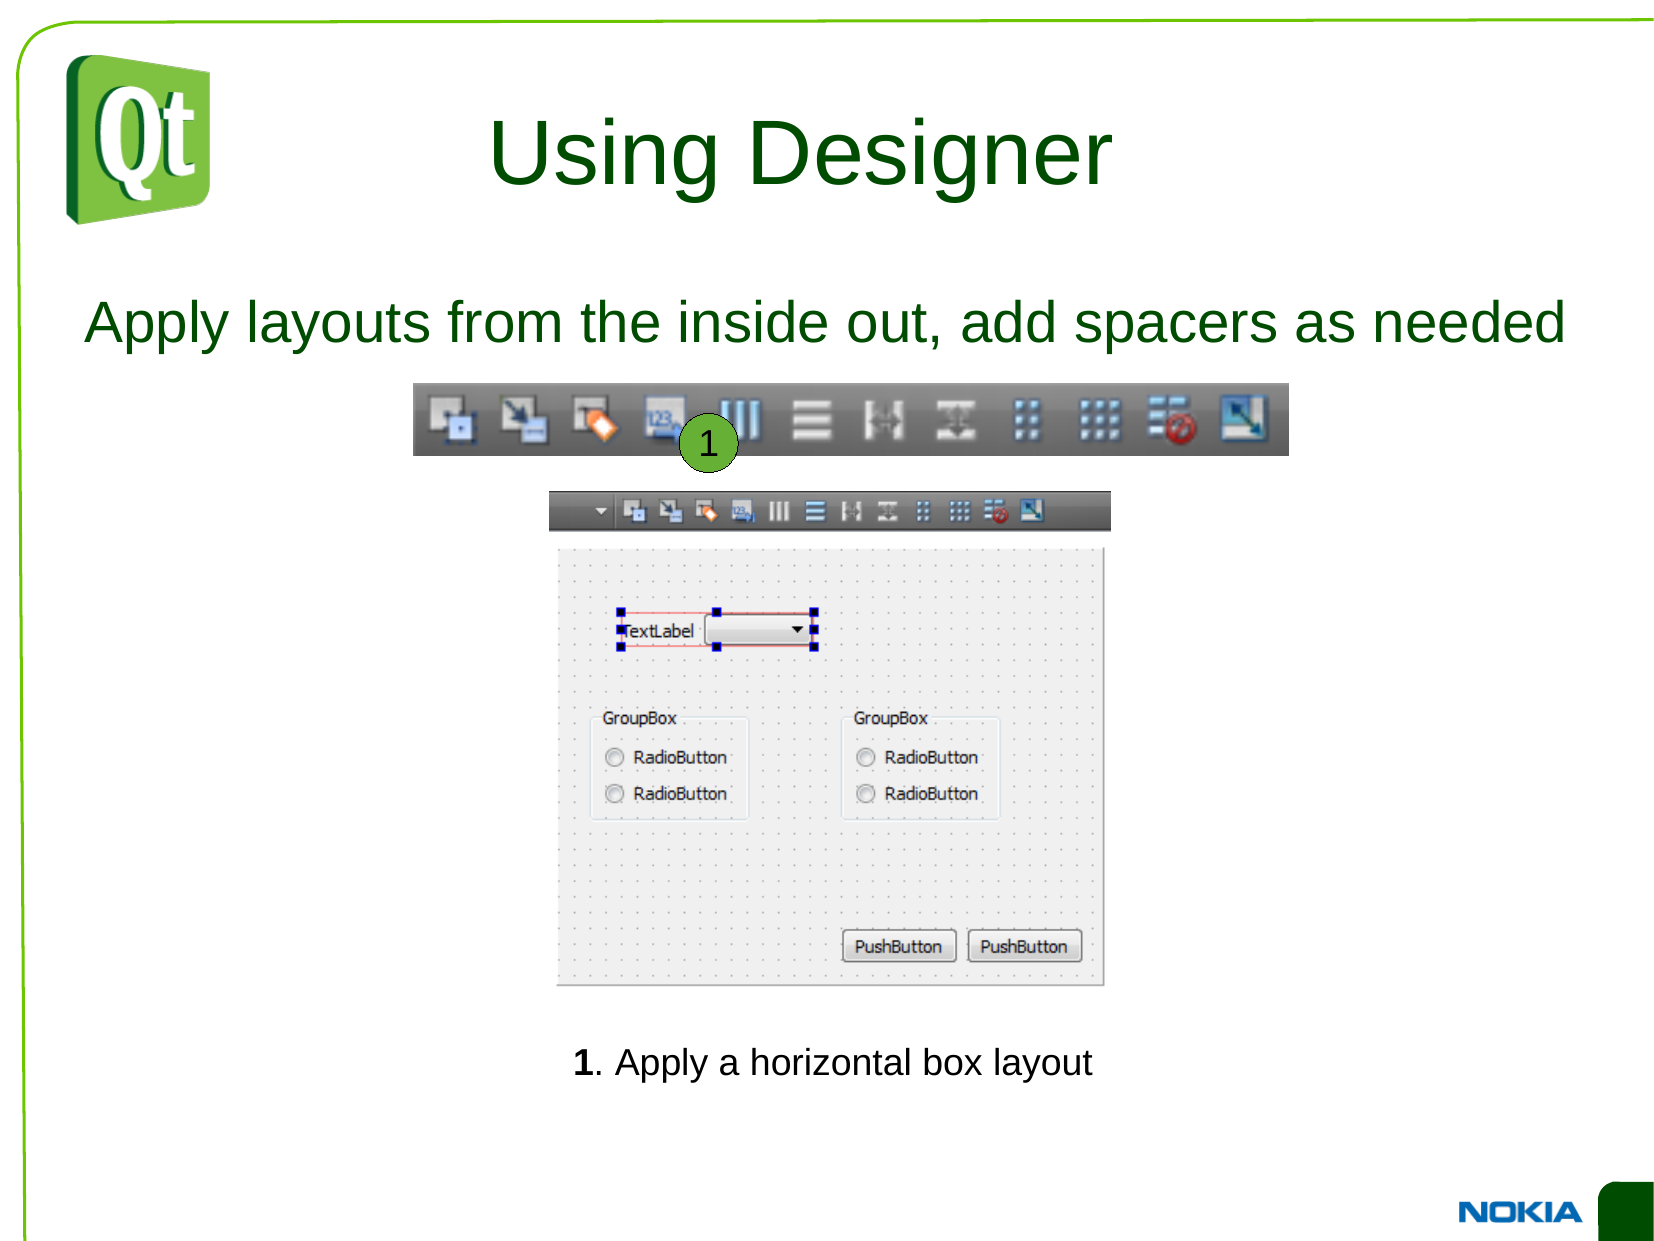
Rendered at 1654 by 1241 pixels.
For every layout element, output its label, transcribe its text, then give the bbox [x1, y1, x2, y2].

picture [1459, 1201, 1583, 1223]
text_box 1 [679, 413, 739, 473]
picture [549, 491, 1111, 991]
title Using Designer [263, 49, 1339, 257]
picture [413, 383, 1289, 456]
picture [66, 55, 210, 225]
text_box 1. Apply a horizontal box layout [558, 1034, 1105, 1093]
list Apply layouts from the inside out, add spacers as needed [82, 290, 1571, 1094]
